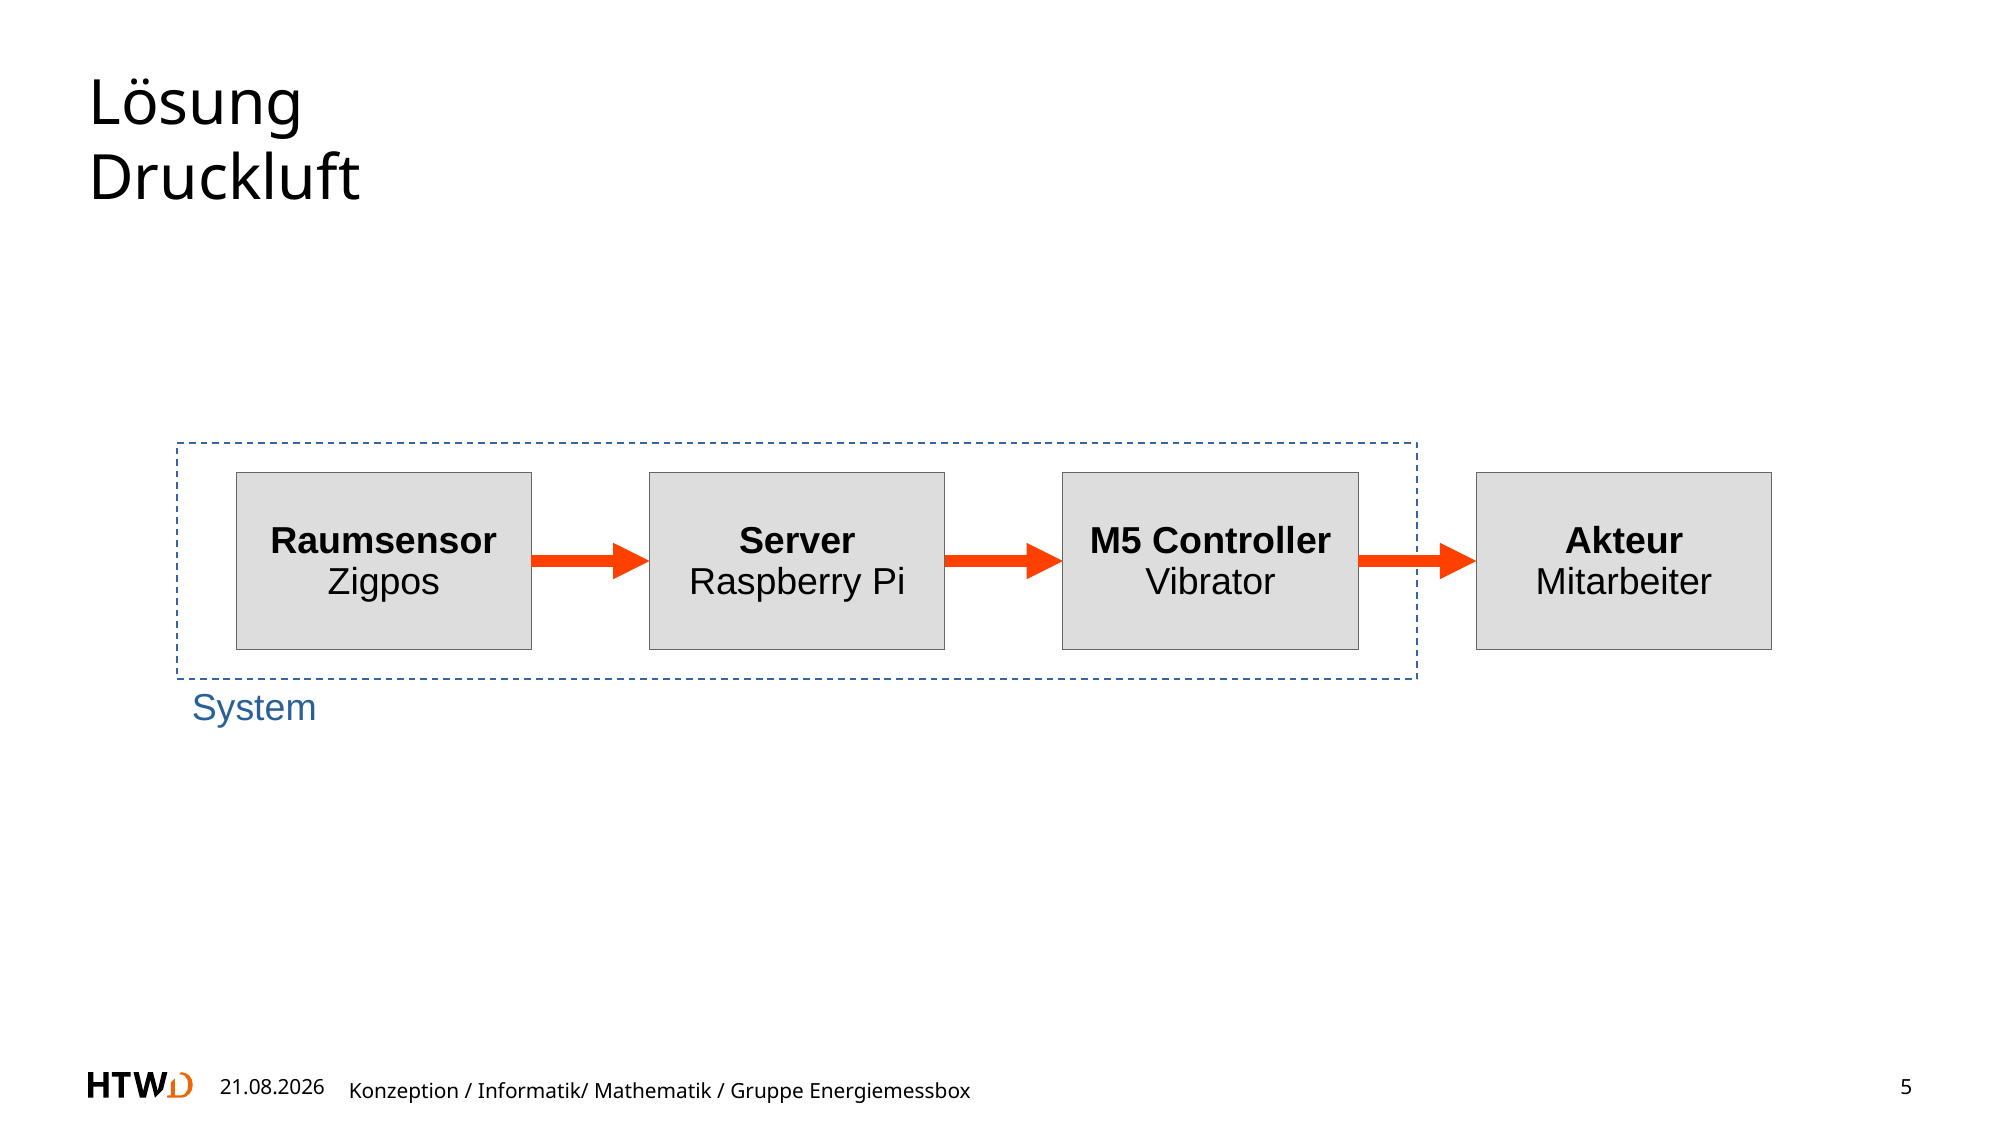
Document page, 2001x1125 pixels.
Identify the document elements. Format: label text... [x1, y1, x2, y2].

text_box Raumsensor Zigpos [236, 472, 532, 650]
title Lösung Druckluft [88, 61, 1912, 210]
text_box Server Raspberry Pi [649, 472, 945, 650]
text_box System [177, 679, 384, 778]
text_box Konzeption / Informatik/ Mathematik / Gruppe Energiemessbox [348, 1073, 1767, 1104]
text_box M5 Controller Vibrator [1062, 472, 1359, 650]
text_box Akteur Mitarbeiter [1476, 472, 1772, 650]
